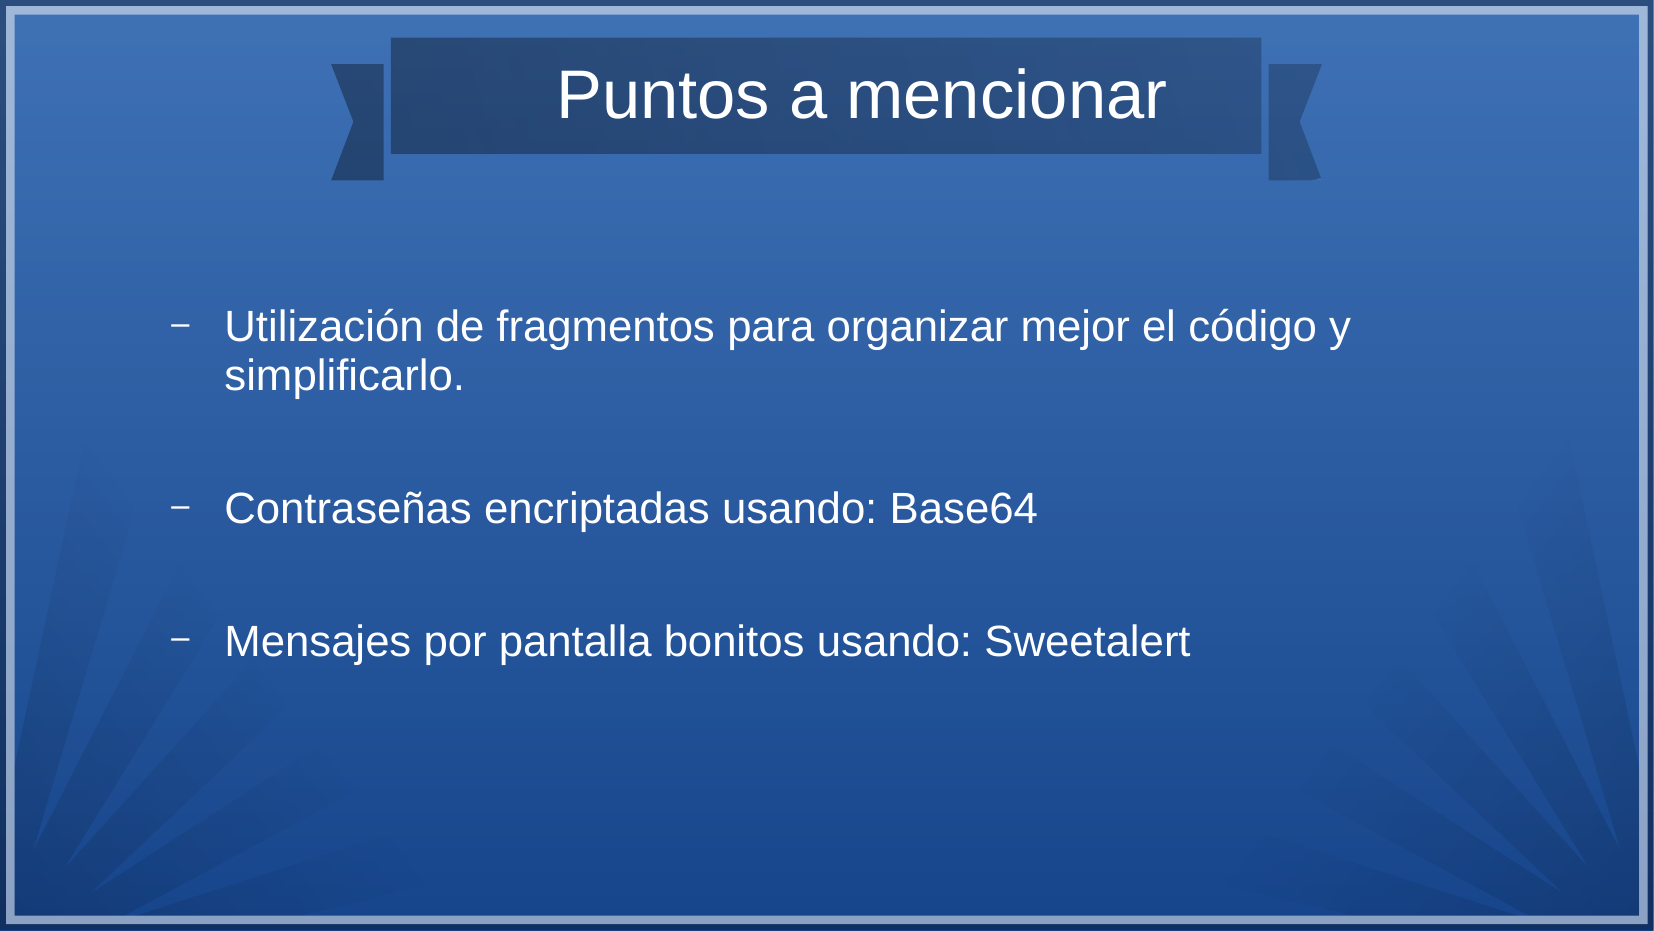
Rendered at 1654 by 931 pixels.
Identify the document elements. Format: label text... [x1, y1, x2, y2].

list Utilización de fragmentos para organizar mejor el código y simplificarlo. Contraseñas encriptadas usando: Base64 Mensajes por pantalla bonitos usando: Sweetalert [82, 224, 1571, 848]
title Puntos a mencionar [389, 35, 1264, 154]
